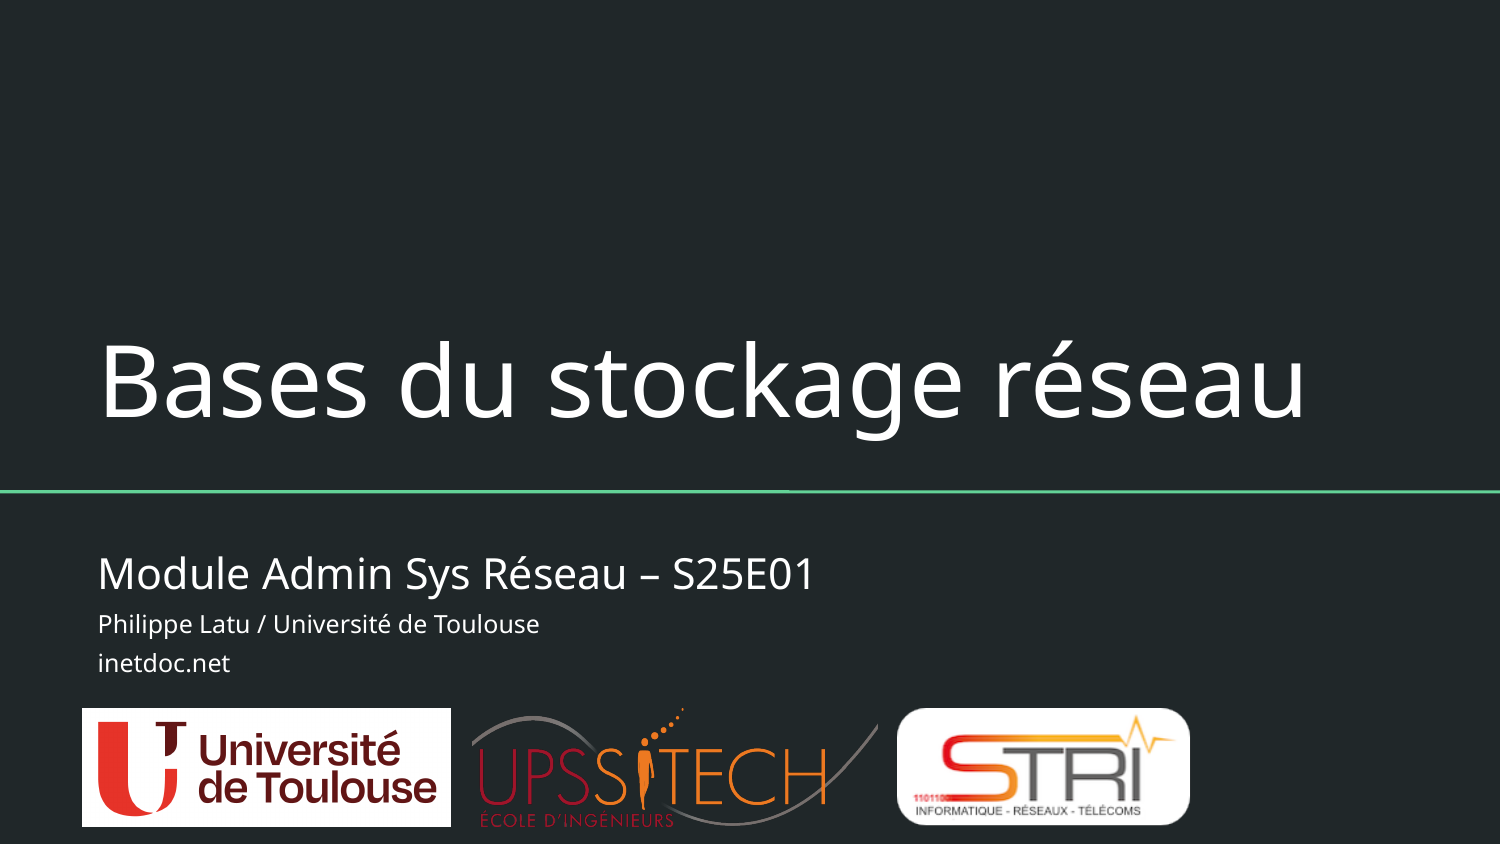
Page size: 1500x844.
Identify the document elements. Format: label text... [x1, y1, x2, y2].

title Bases du stockage réseau [82, 200, 1416, 462]
picture [897, 708, 1193, 827]
picture [82, 708, 451, 827]
subtitle Module Admin Sys Réseau – S25E01 Philippe Latu / Université de Toulouse inetdoc.net [82, 519, 1416, 697]
picture [472, 708, 878, 827]
